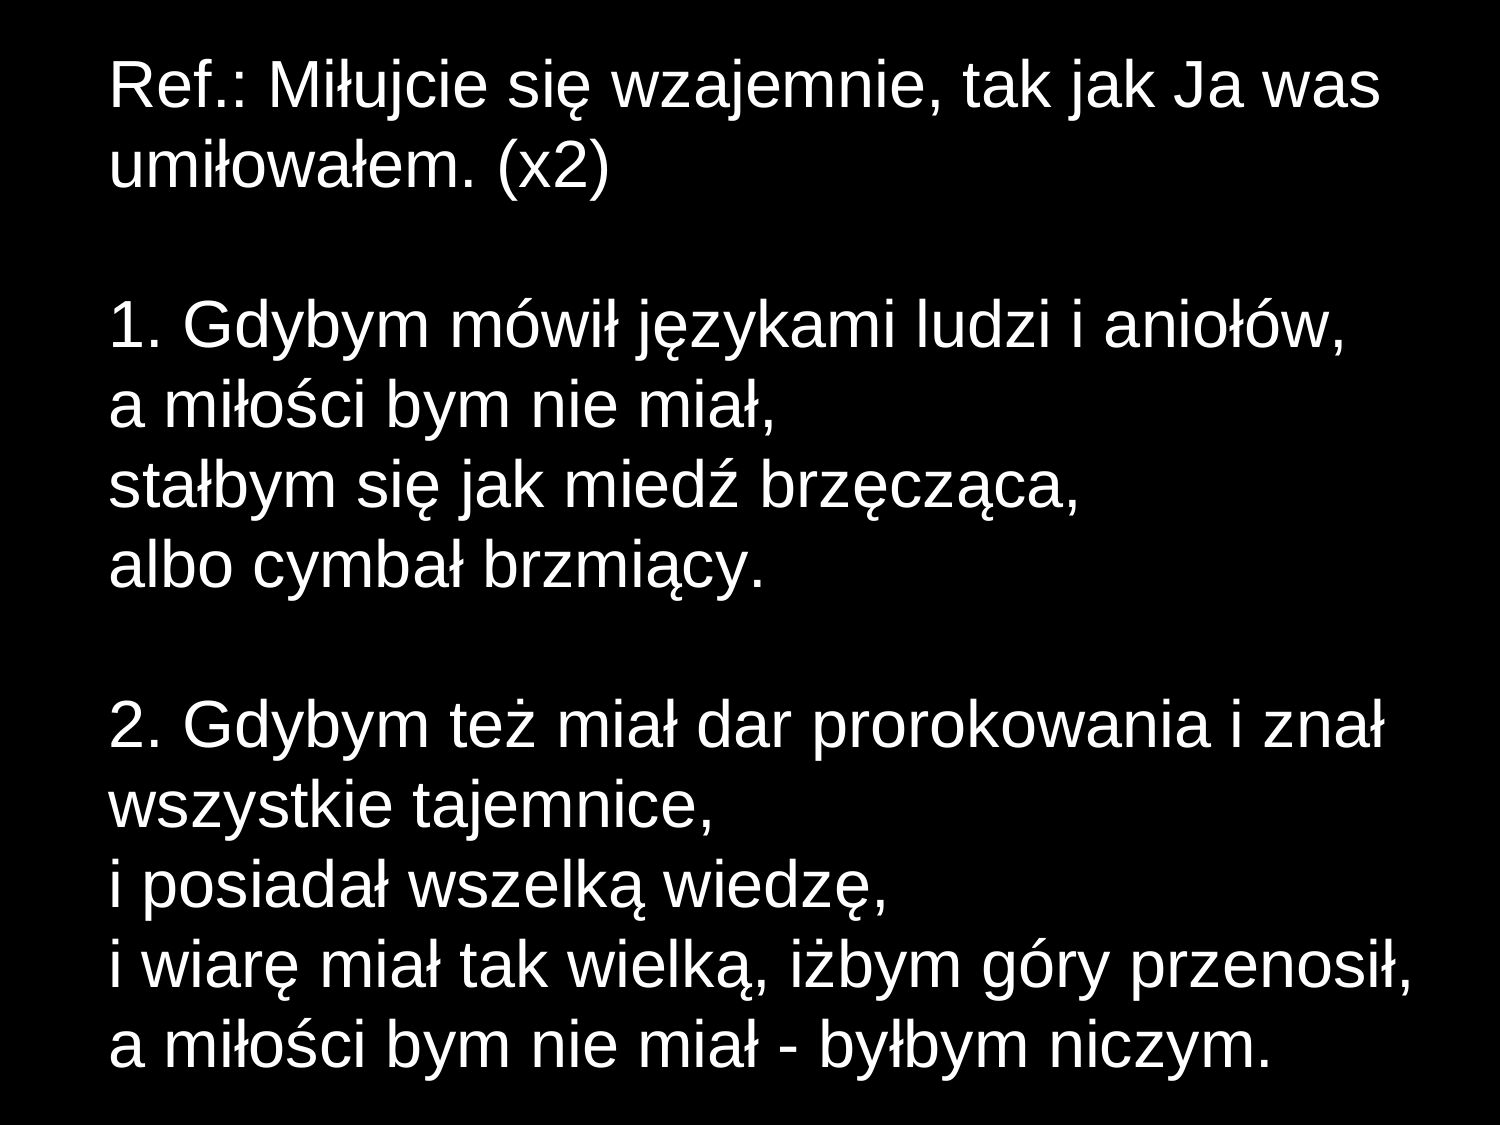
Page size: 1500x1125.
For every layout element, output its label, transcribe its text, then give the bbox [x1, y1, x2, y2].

text_box Ref.: Miłujcie się wzajemnie, tak jak Ja was umiłowałem. (x2) 1. Gdybym mówił językami ludzi i aniołów, a miłości bym nie miał, stałbym się jak miedź brzęcząca, albo cymbał brzmiący. 2. Gdybym też miał dar prorokowania i znał wszystkie tajemnice, i posiadał wszelką wiedzę, i wiarę miał tak wielką, iżbym góry przenosił, a miłości bym nie miał - byłbym niczym. [93, 33, 1465, 1089]
